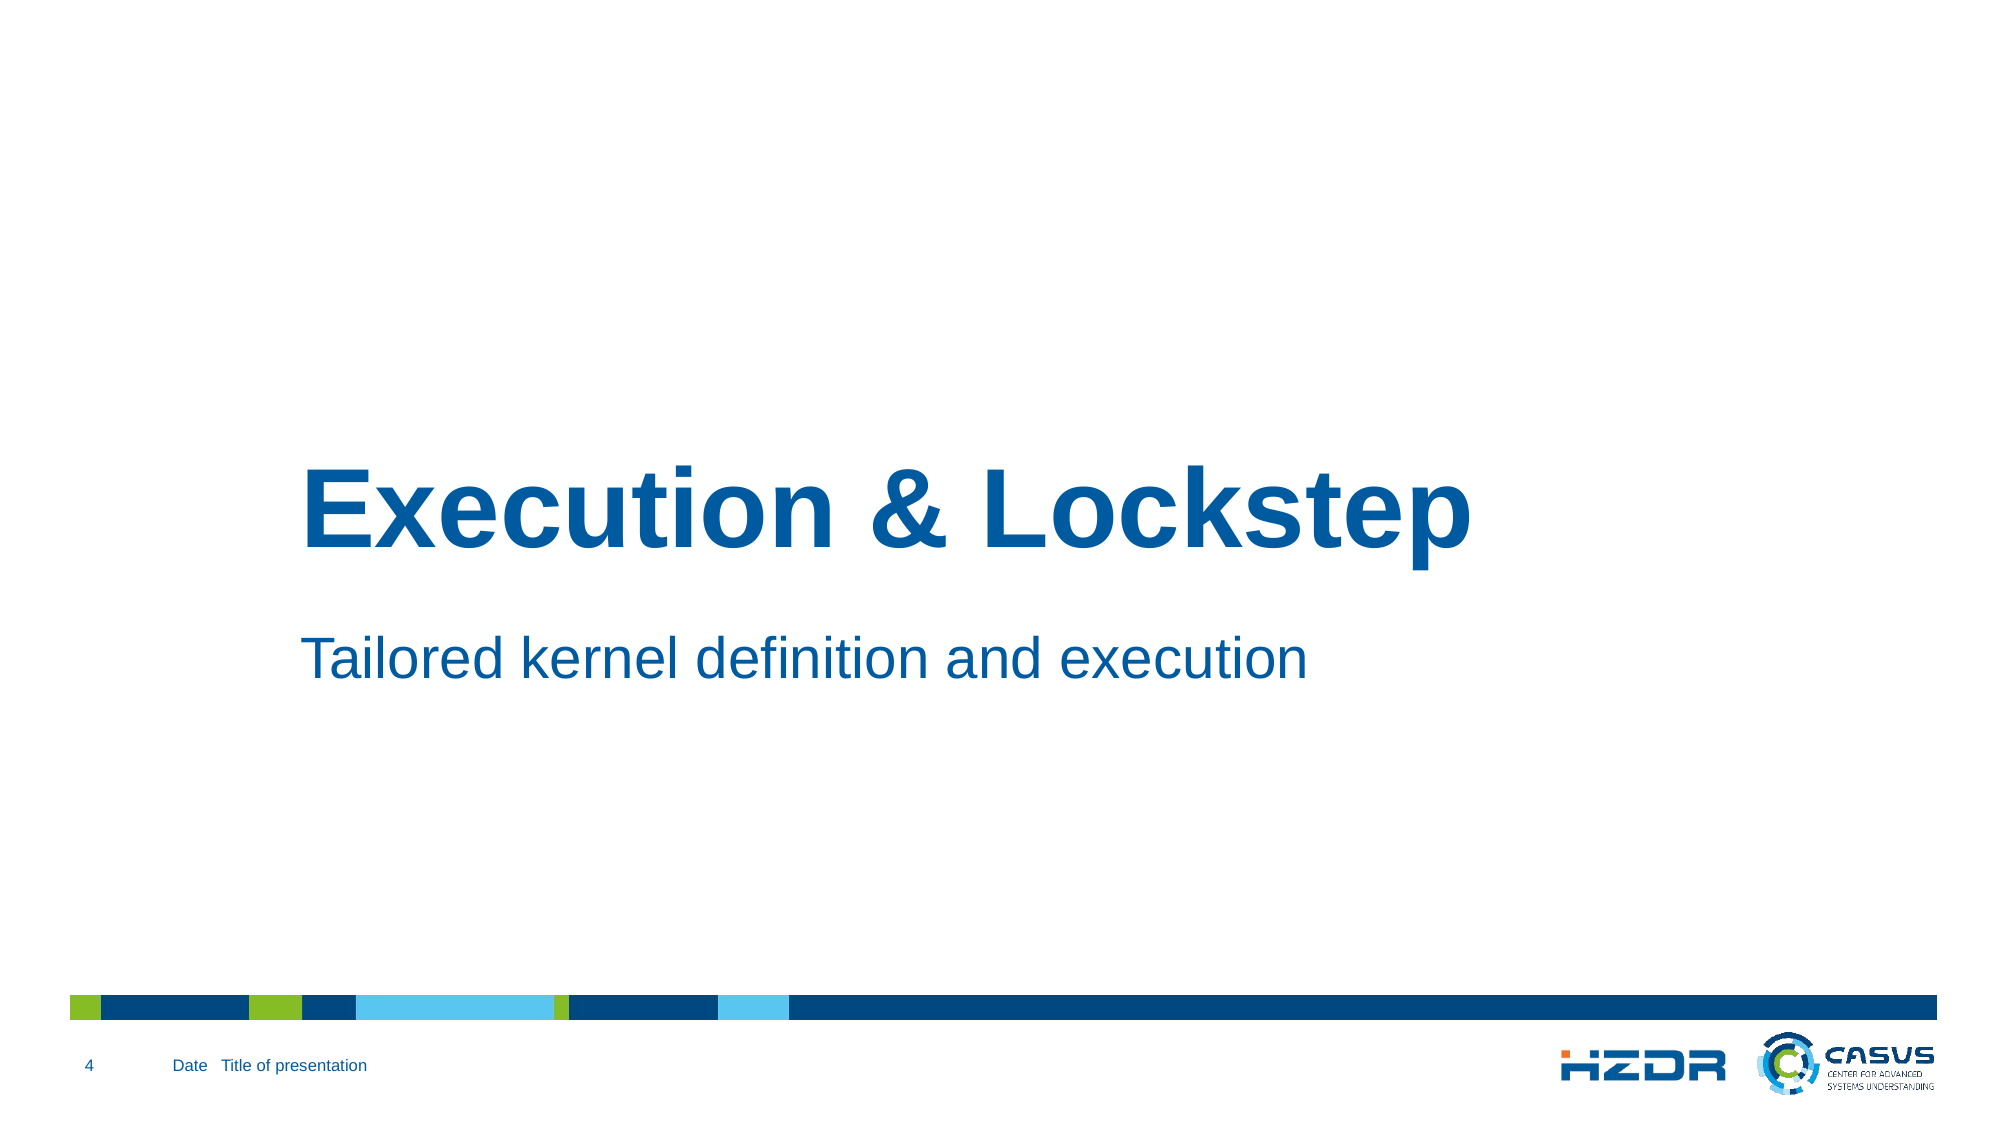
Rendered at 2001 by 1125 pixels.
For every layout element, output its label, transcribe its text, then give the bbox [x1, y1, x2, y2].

picture [572, 995, 1937, 1020]
slide_number Date [107, 1034, 208, 1095]
picture [70, 995, 101, 1020]
title Execution & Lockstep [300, 450, 1651, 610]
picture [104, 995, 569, 1020]
picture [1560, 1049, 1726, 1081]
subtitle Tailored kernel definition and execution [300, 620, 1651, 751]
picture [1757, 1032, 1934, 1095]
